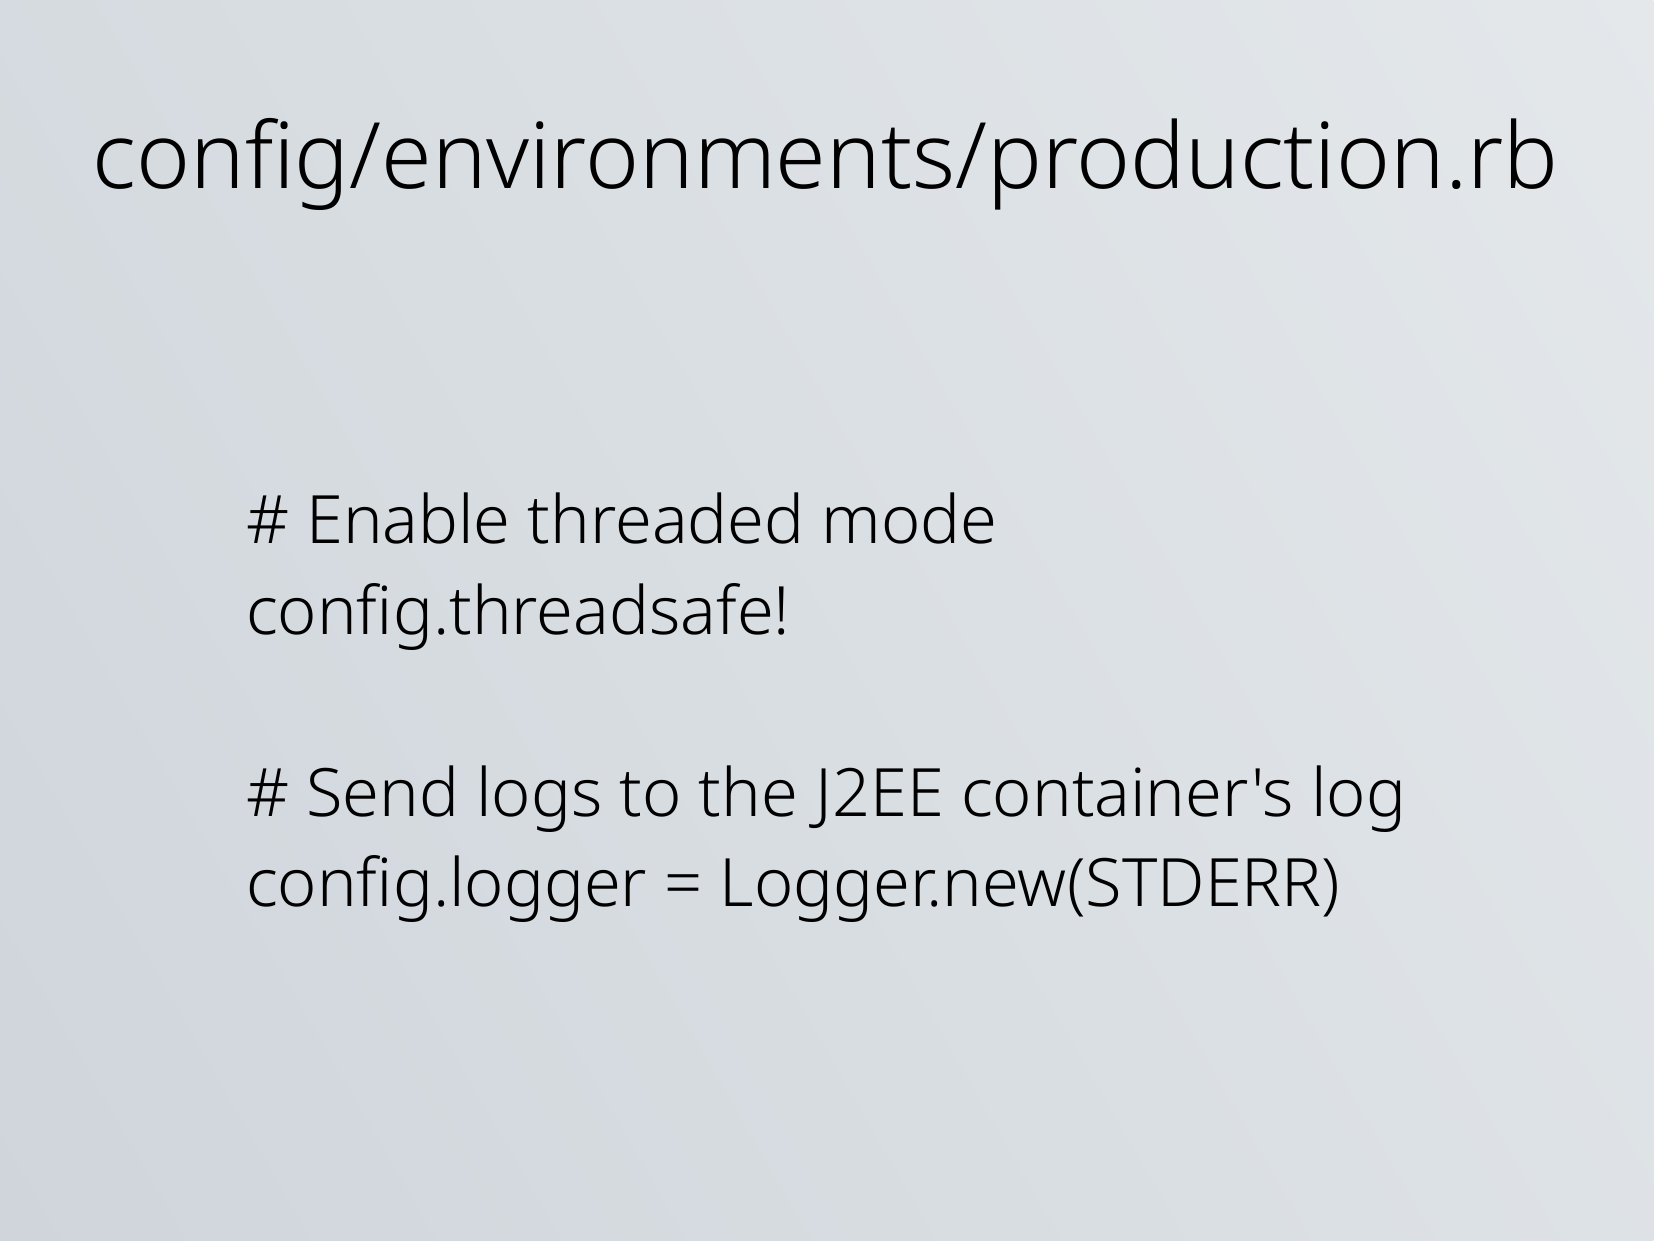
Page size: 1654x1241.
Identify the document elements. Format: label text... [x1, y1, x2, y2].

subtitle # Enable threaded mode config.threadsafe! # Send logs to the J2EE container's log config.logger = Logger.new(STDERR) [317, 297, 1336, 1102]
title config/environments/production.rb [204, 56, 1450, 250]
